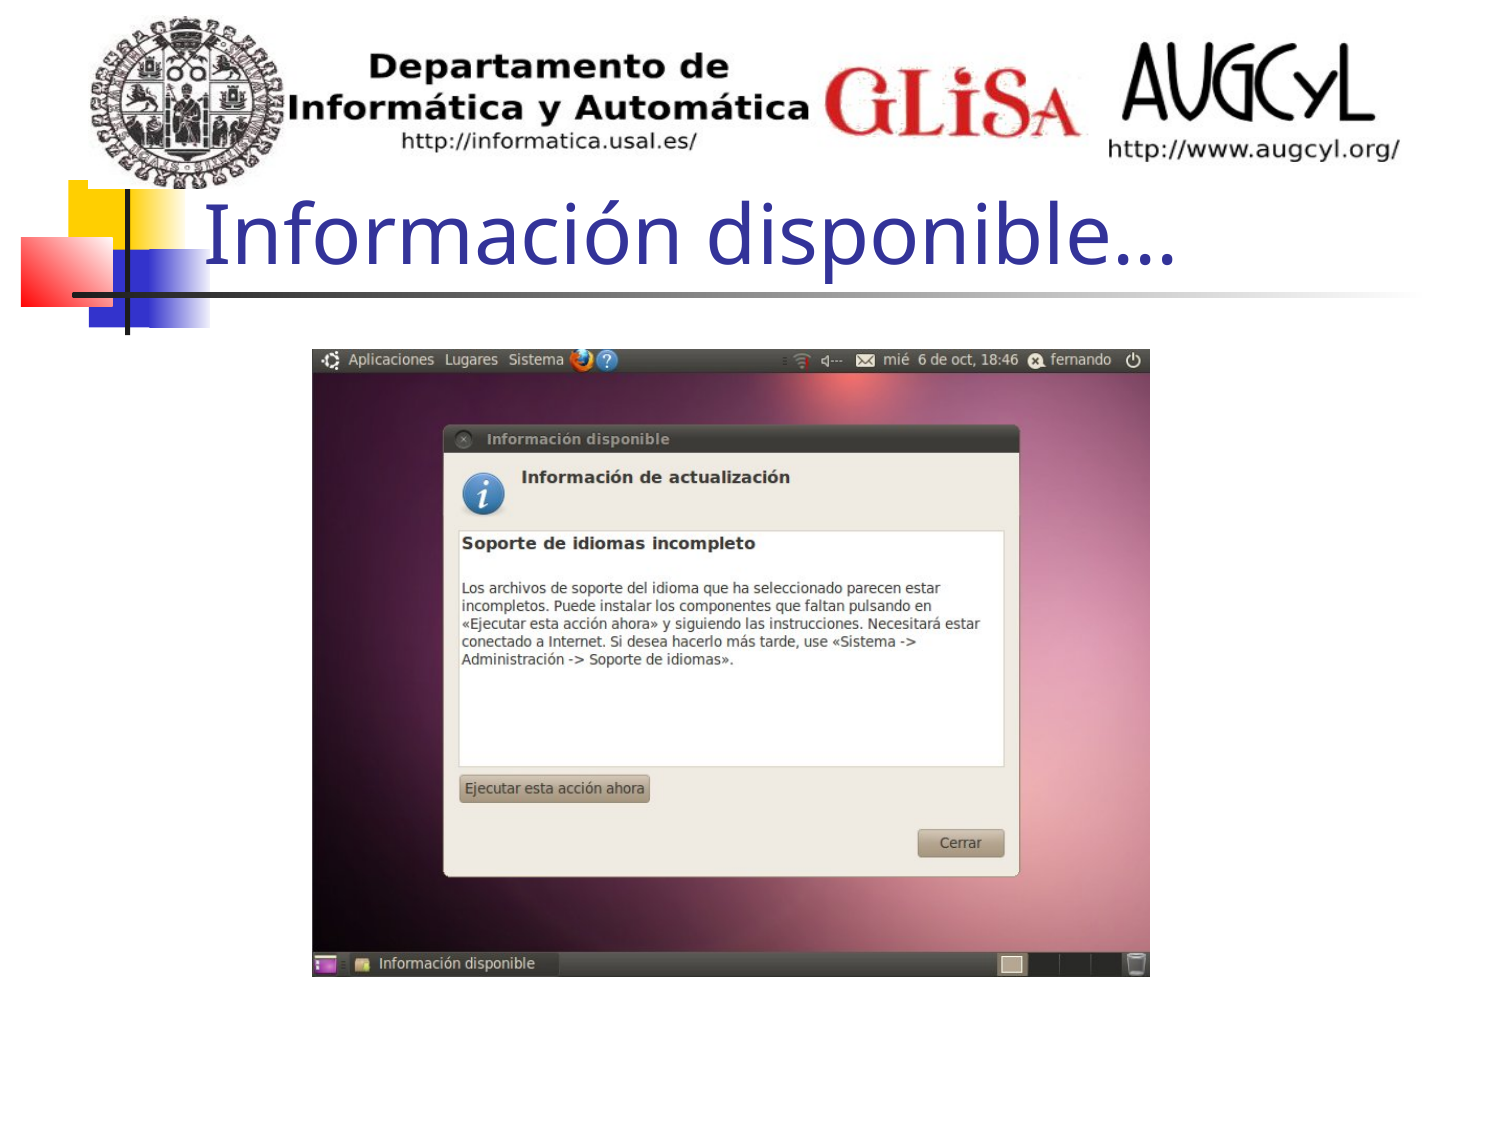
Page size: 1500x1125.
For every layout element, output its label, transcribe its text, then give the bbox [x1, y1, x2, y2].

title Información disponible... [188, 101, 1468, 289]
picture [312, 349, 1150, 977]
picture [88, 15, 1422, 189]
